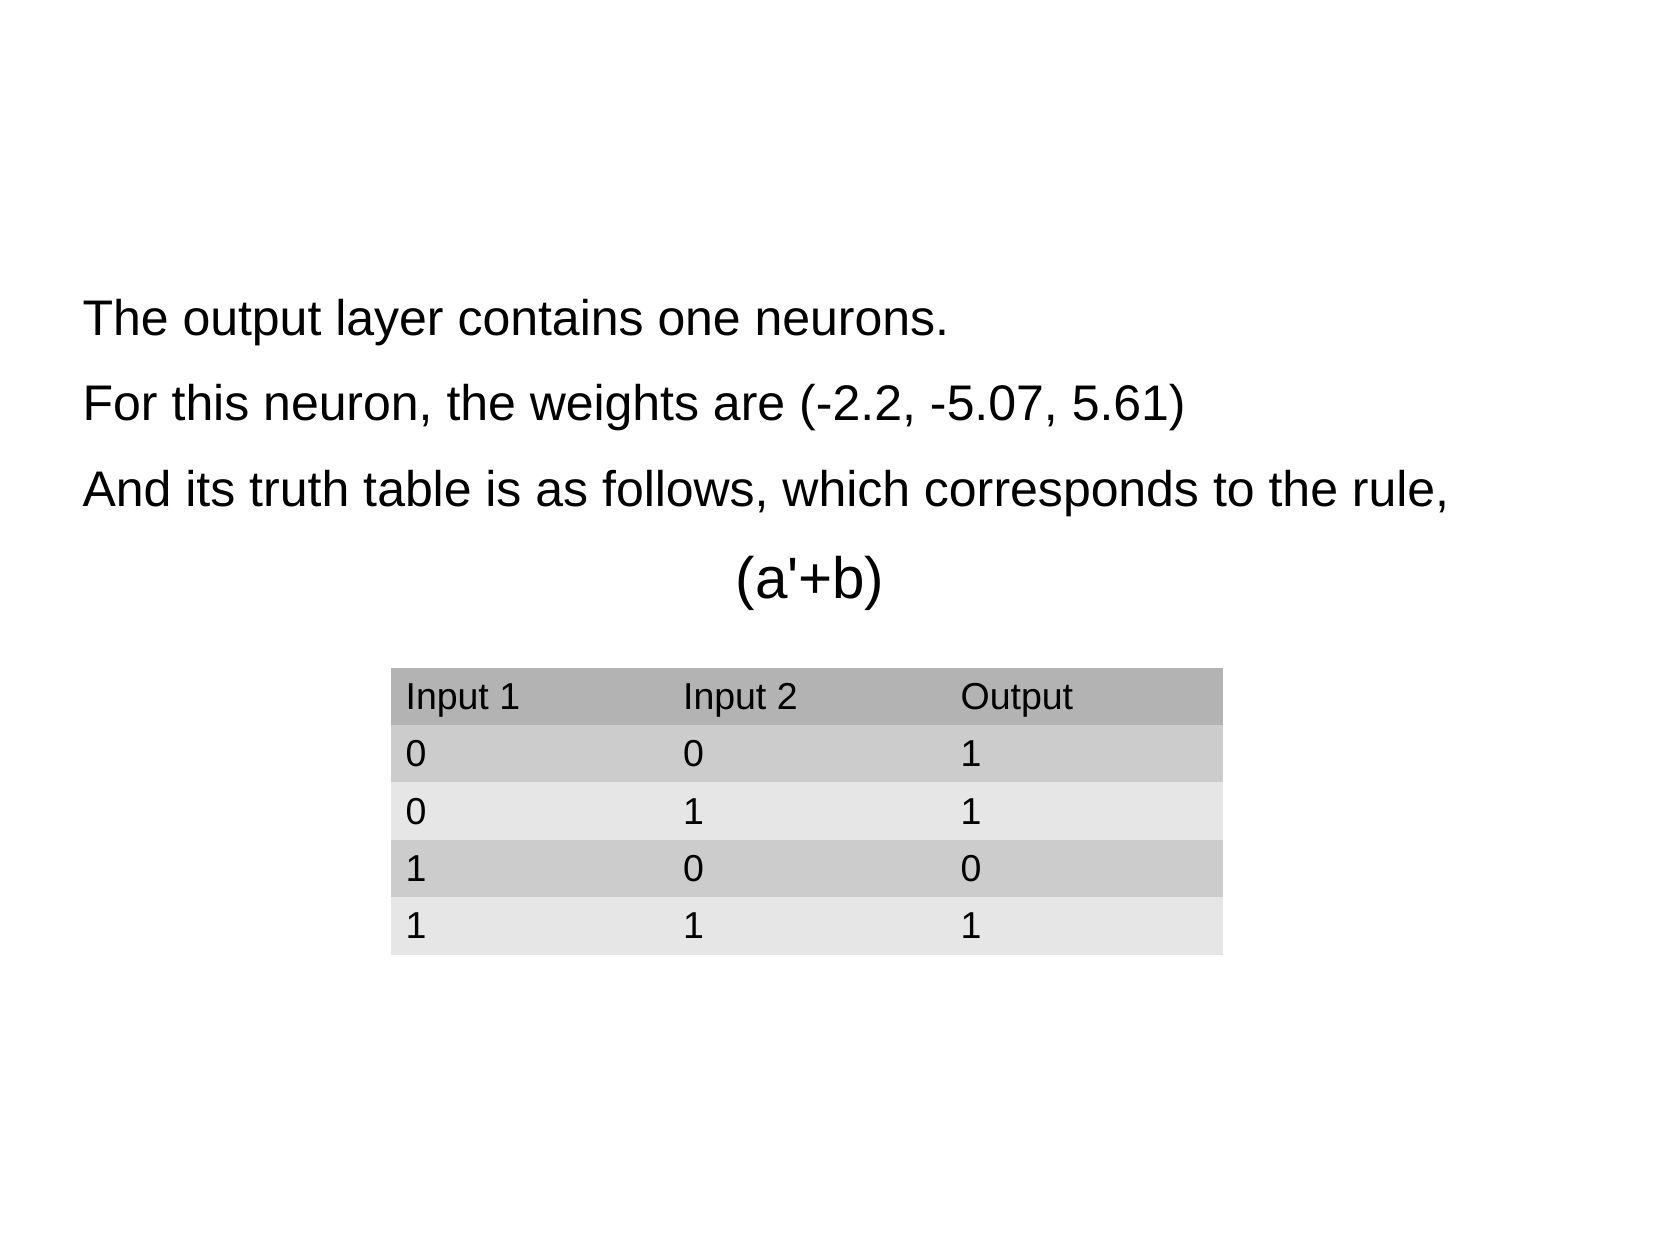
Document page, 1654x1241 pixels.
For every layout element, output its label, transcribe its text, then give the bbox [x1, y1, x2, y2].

table_cell 0 [668, 840, 946, 897]
table_cell 1 [946, 782, 1223, 840]
table_cell 1 [391, 840, 668, 897]
table_cell 1 [946, 725, 1223, 782]
text_box [82, 290, 1538, 1010]
table_cell 0 [668, 725, 946, 782]
table_cell 1 [946, 897, 1223, 955]
table_cell 0 [946, 840, 1223, 897]
table_header Output [946, 668, 1223, 725]
table_cell 1 [391, 897, 668, 955]
table_header Input 1 [391, 668, 668, 725]
table_header Input 2 [668, 668, 946, 725]
table_cell 0 [391, 782, 668, 840]
table_cell 1 [668, 782, 946, 840]
table_cell 0 [391, 725, 668, 782]
table_cell 1 [668, 897, 946, 955]
